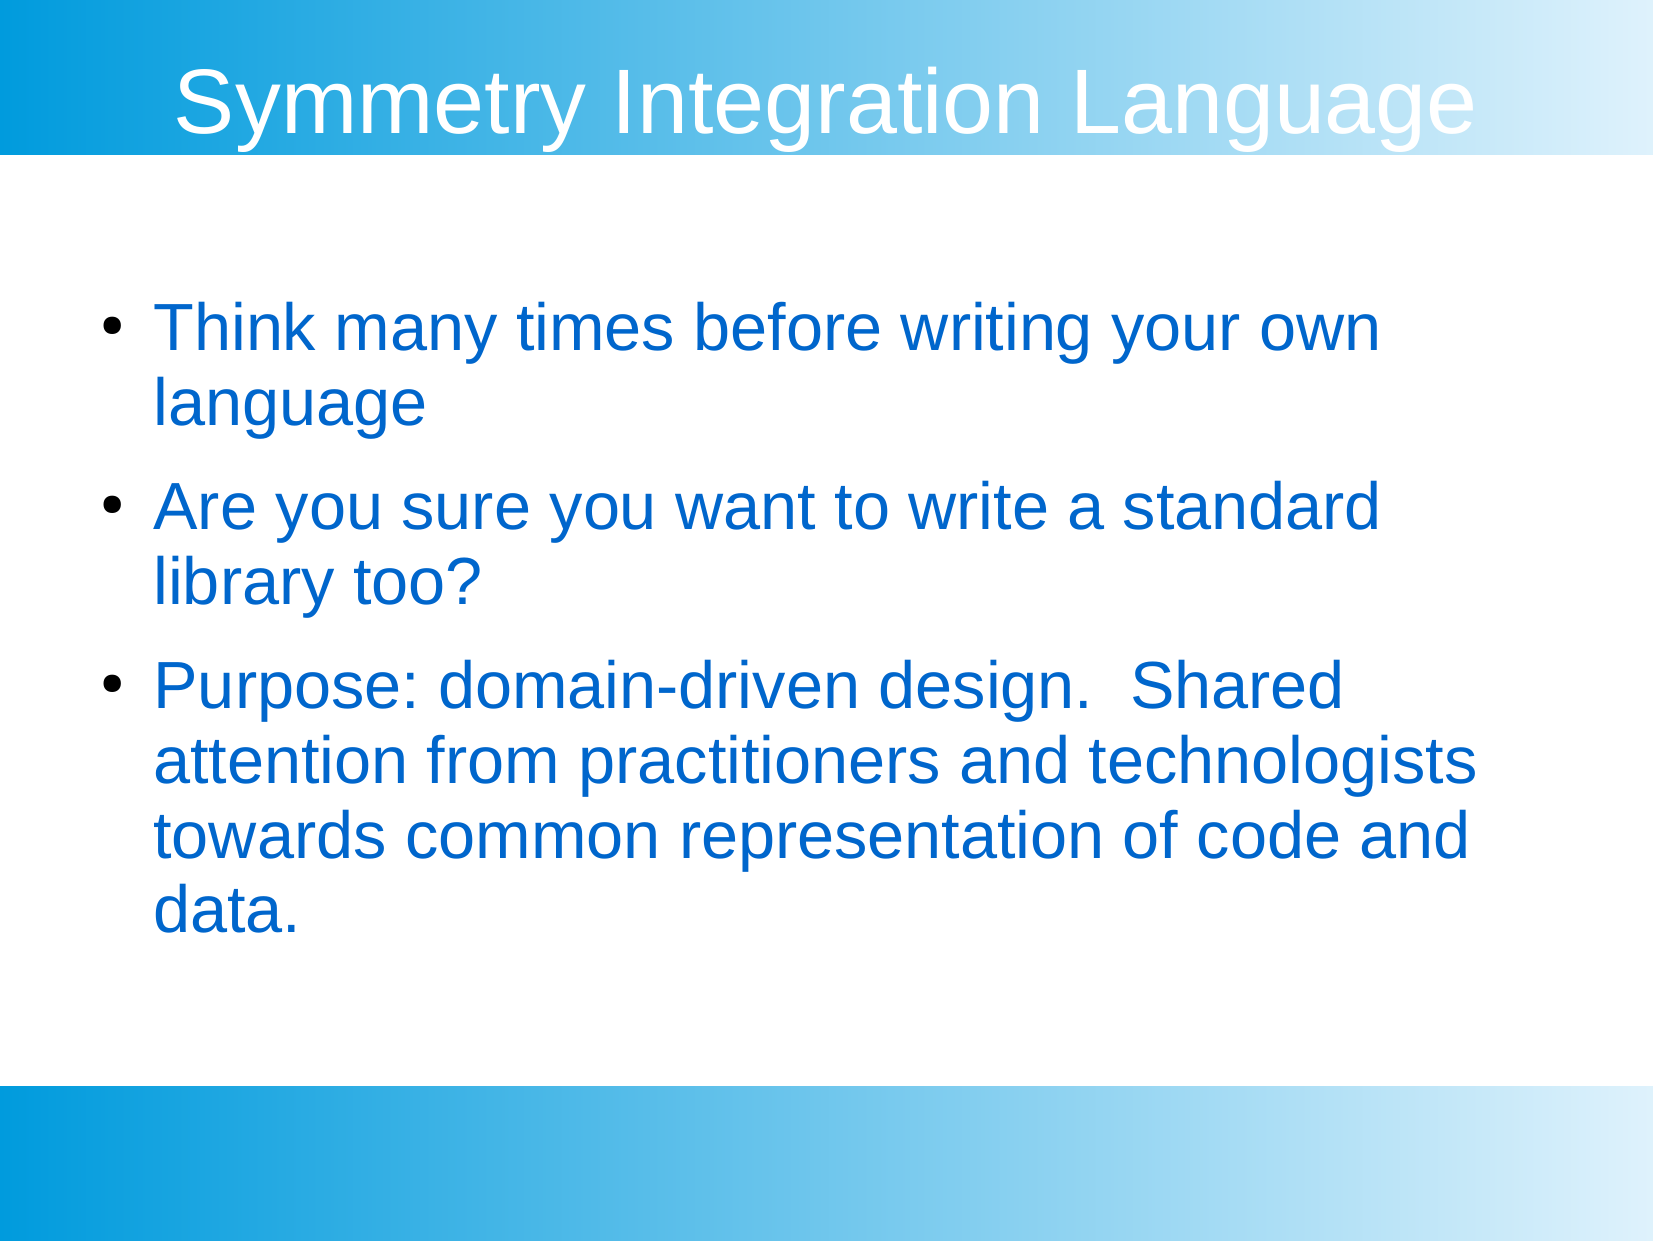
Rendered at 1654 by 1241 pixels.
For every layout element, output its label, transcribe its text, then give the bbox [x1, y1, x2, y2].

list Think many times before writing your own language Are you sure you want to write a standard library too? Purpose: domain-driven design. Shared attention from practitioners and technologists towards common representation of code and data. [82, 290, 1571, 1010]
title Symmetry Integration Language [82, 49, 1571, 155]
